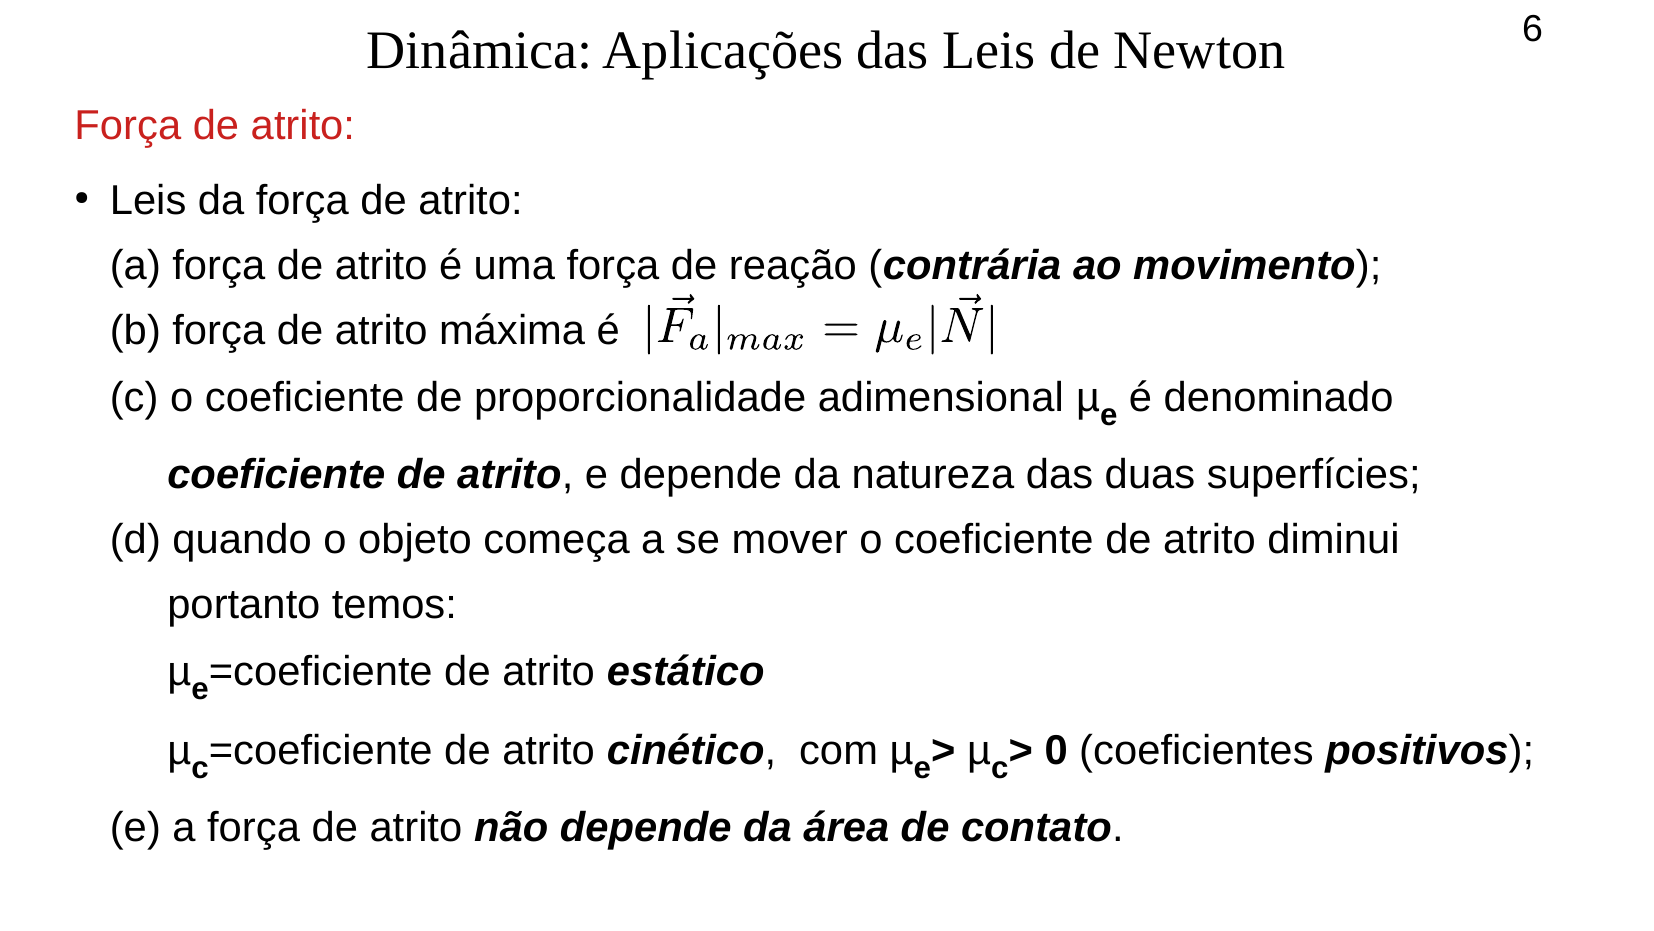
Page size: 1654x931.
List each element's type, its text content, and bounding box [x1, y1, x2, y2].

text_box <number> [1507, 0, 1654, 71]
text_box Dinâmica: Aplicações das Leis de Newton [352, 0, 1302, 88]
text_box Força de atrito: Leis da força de atrito: (a) força de atrito é uma força de reação (contrária ao movimento); (b) força de atrito máxima é (c) o coeficiente de proporcionalidade adimensional µe é denominado coeficiente de atrito, e depende da natureza das duas superfícies; (d) quando o objeto começa a se mover o coeficiente de atrito diminui portanto temos: µe=coeficiente de atrito estático µc=coeficiente de atrito cinético, com µe> µc> 0 (coeficientes positivos); (e) a força de atrito não depende da área de contato. [59, 47, 1596, 858]
picture [642, 293, 993, 355]
